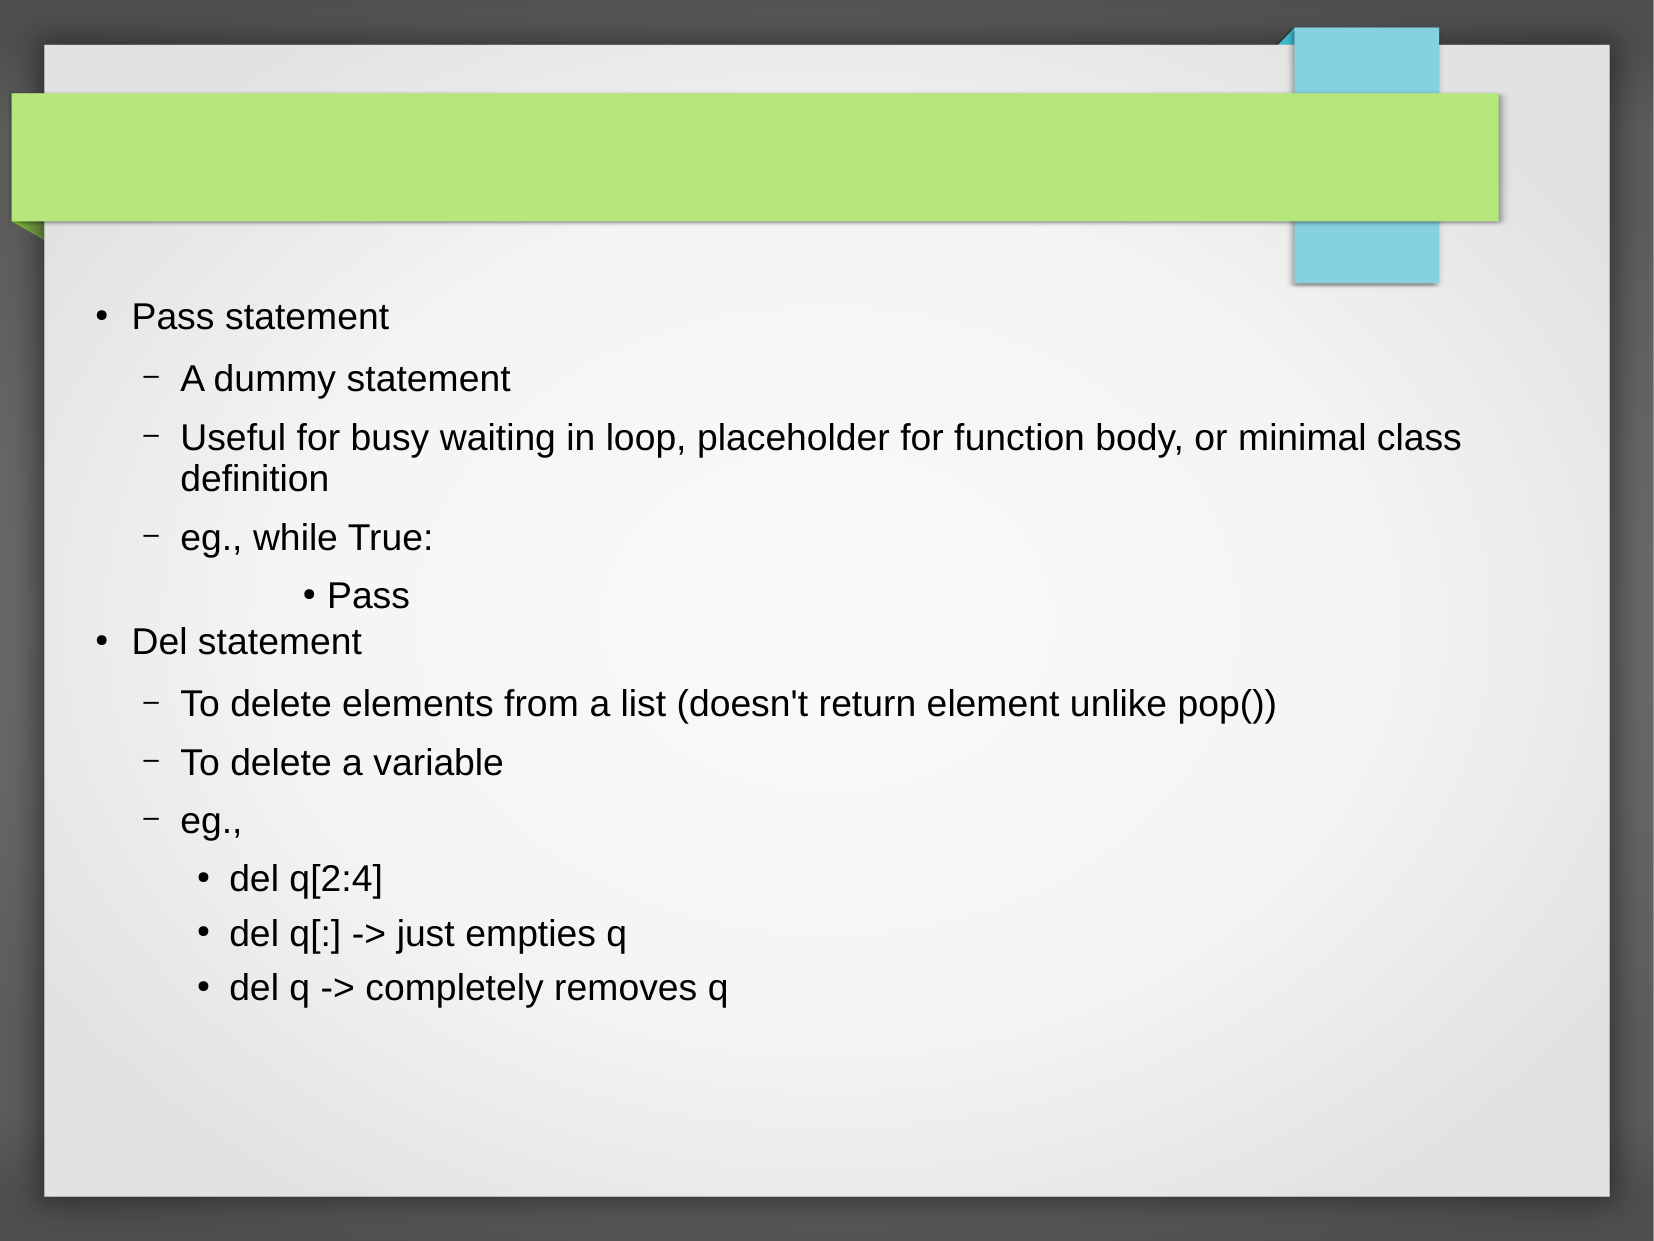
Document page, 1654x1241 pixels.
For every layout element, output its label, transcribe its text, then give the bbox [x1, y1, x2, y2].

picture [0, 0, 1654, 1241]
list Pass statement A dummy statement Useful for busy waiting in loop, placeholder for function body, or minimal class definition eg., while True: Pass Del statement To delete elements from a list (doesn't return element unlike pop()) To delete a variable eg., del q[2:4] del q[:] -> just empties q del q -> completely removes q [82, 295, 1571, 1015]
